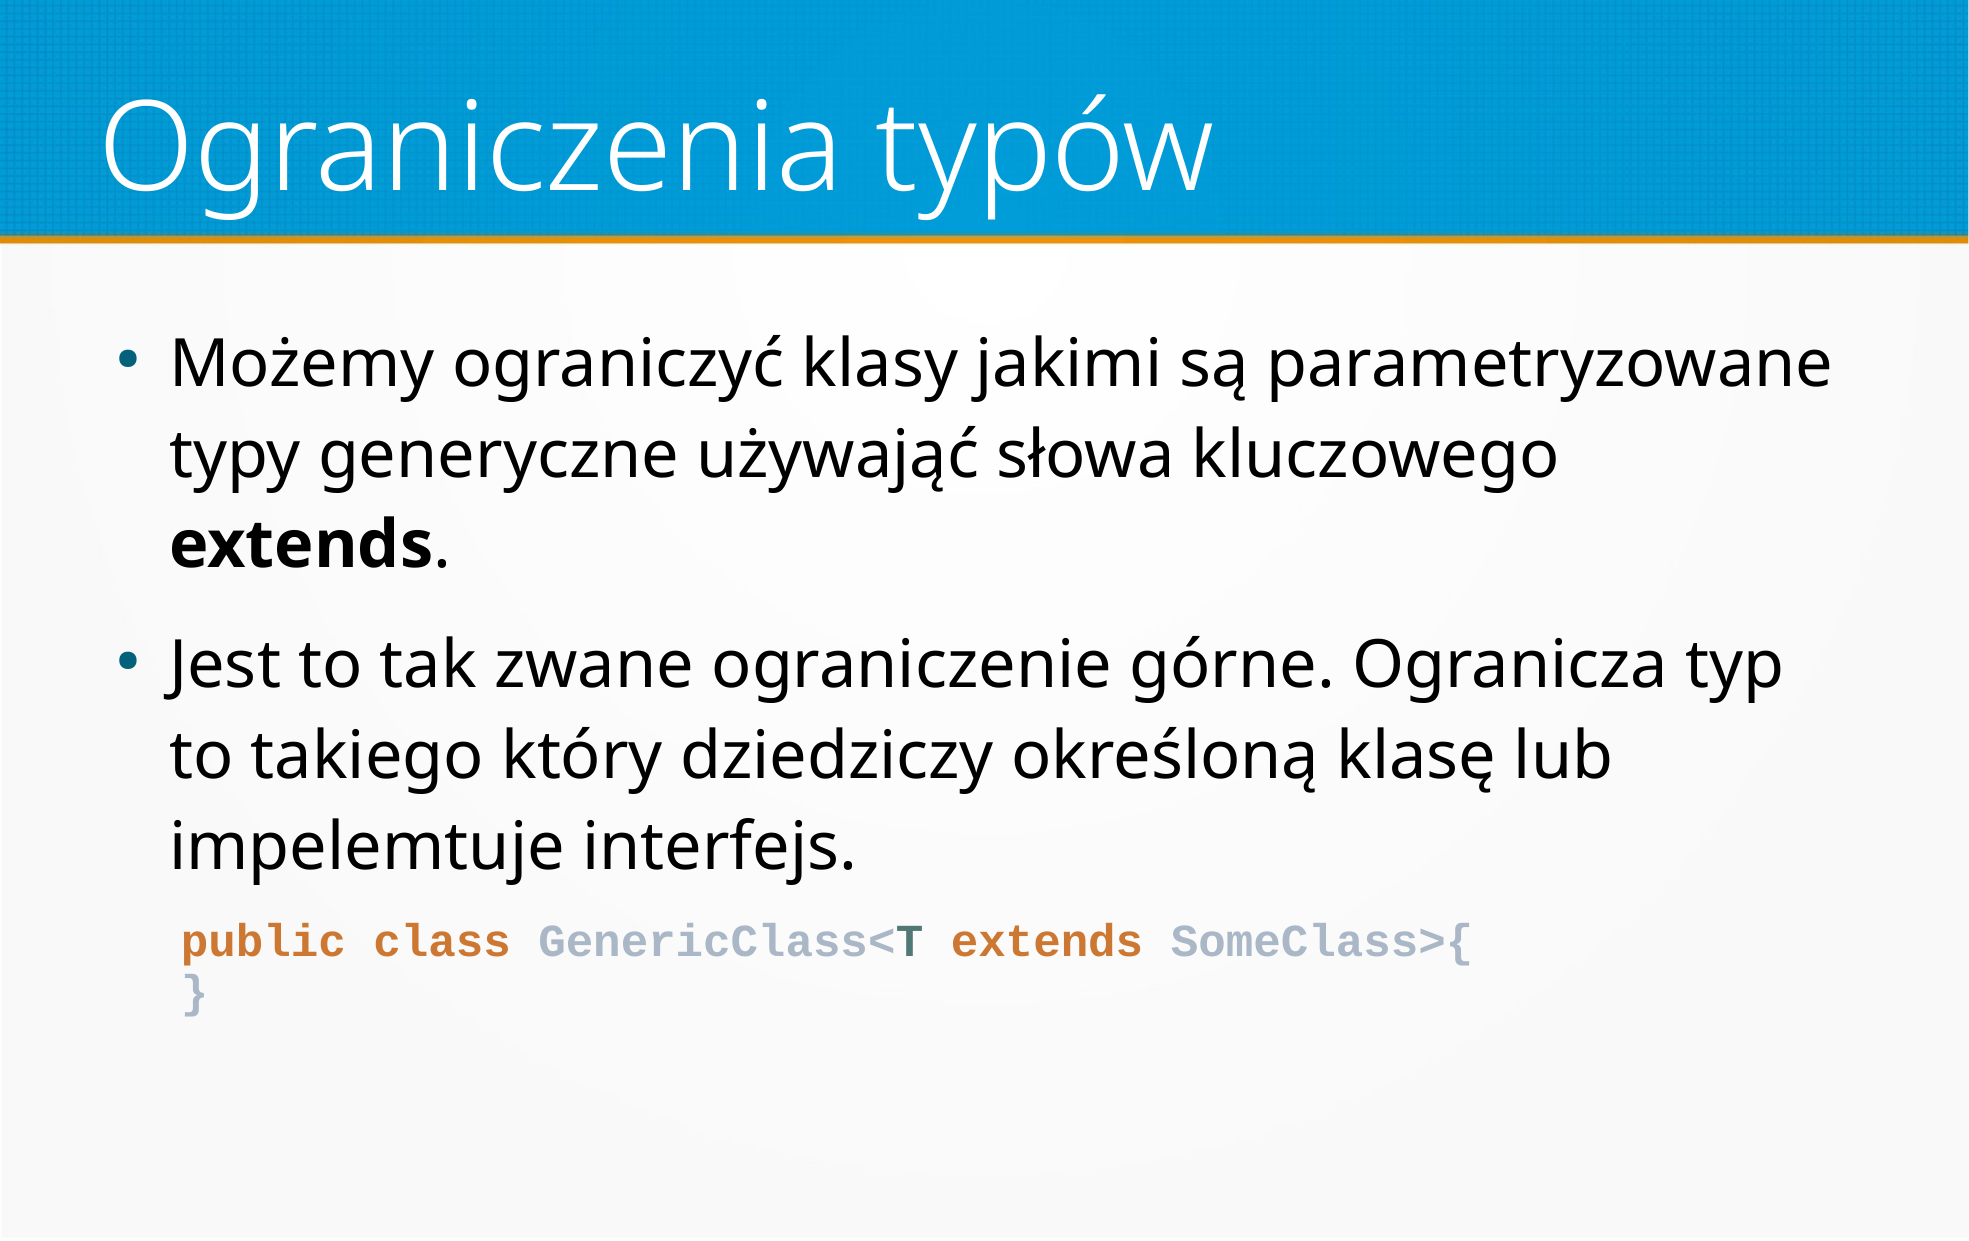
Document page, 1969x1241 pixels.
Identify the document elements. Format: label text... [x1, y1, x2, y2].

picture [0, 233, 1969, 1241]
list Możemy ograniczyć klasy jakimi są parametryzowane typy generyczne używająć słowa kluczowego extends. Jest to tak zwane ograniczenie górne. Ogranicza typ to takiego który dziedziczy określoną klasę lub impelemtuje interfejs. public class GenericClass<T extends SomeClass>{ } [98, 315, 1861, 1081]
title Ograniczenia typów [98, 19, 1870, 227]
